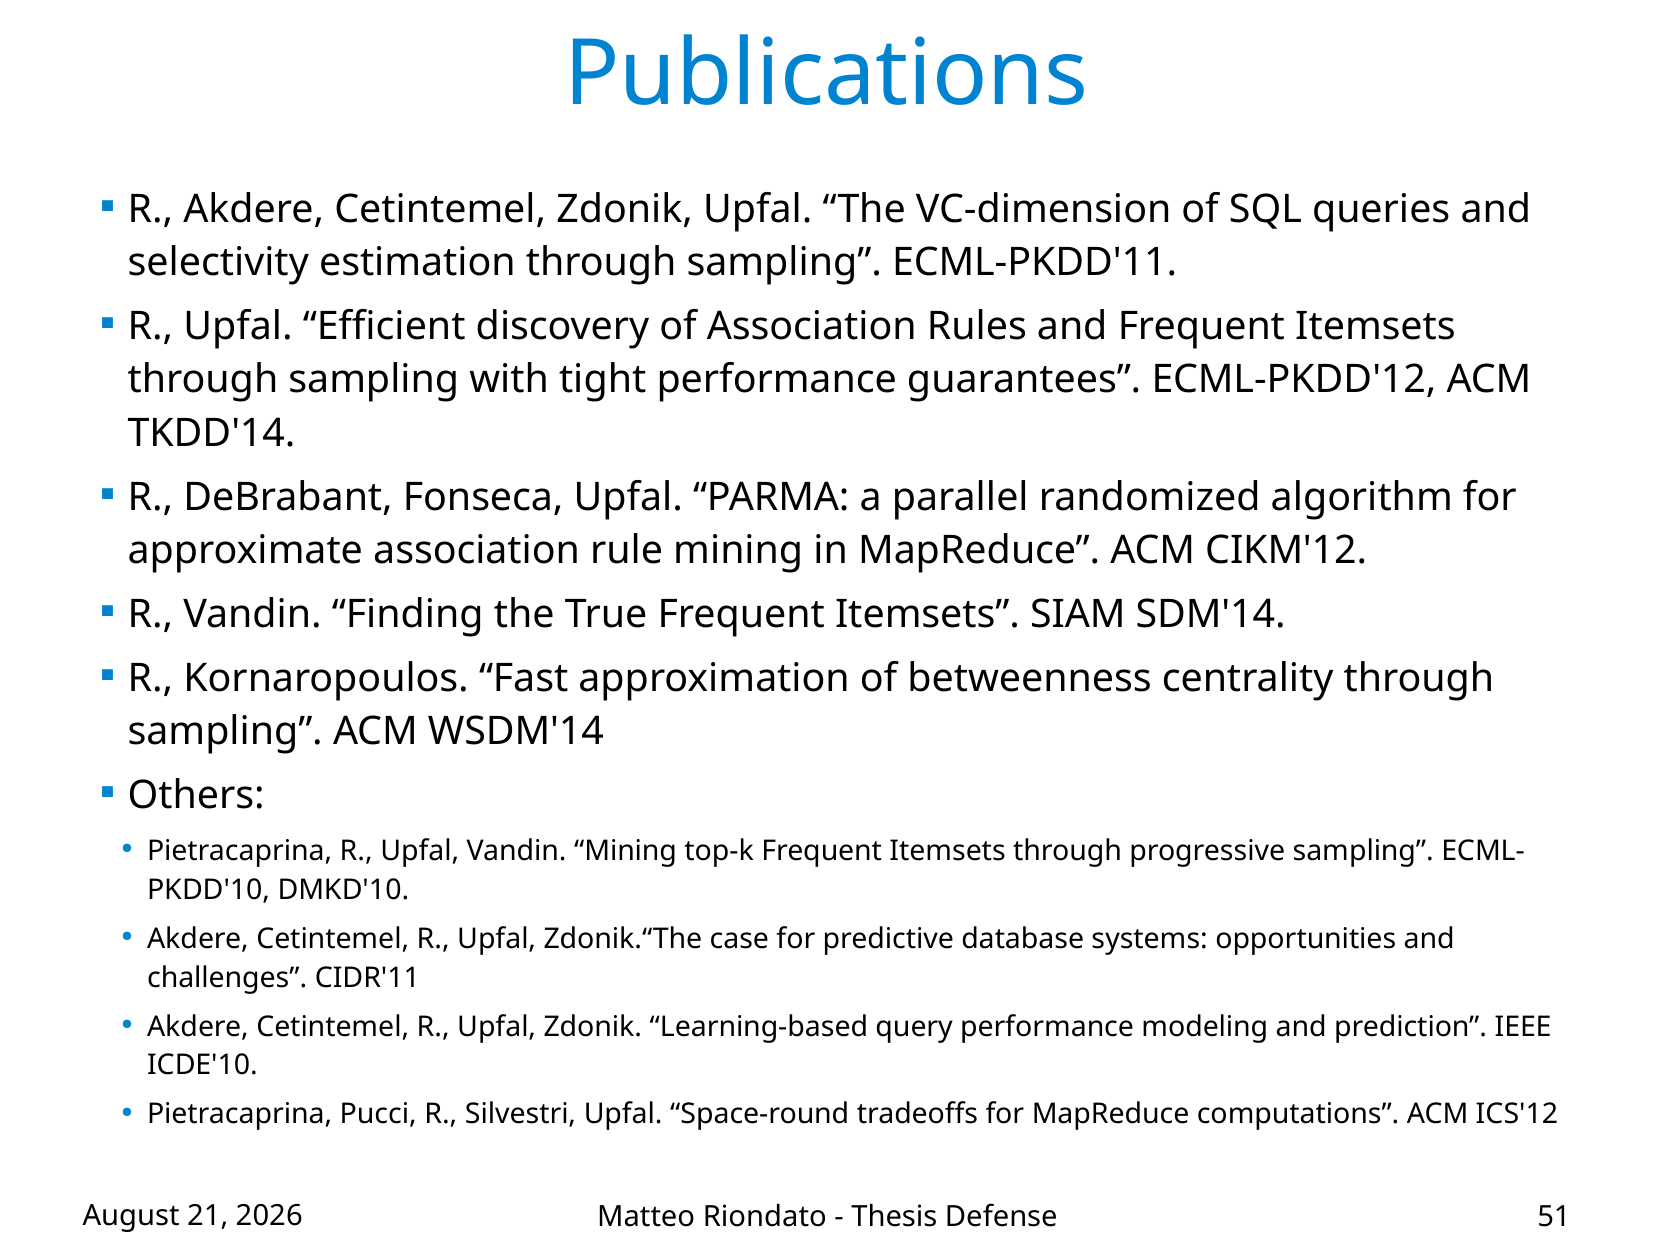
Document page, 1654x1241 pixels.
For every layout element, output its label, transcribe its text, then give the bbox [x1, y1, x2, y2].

title Publications [82, 0, 1571, 139]
list R., Akdere, Cetintemel, Zdonik, Upfal. “The VC-dimension of SQL queries and selectivity estimation through sampling”. ECML-PKDD'11. R., Upfal. “Efficient discovery of Association Rules and Frequent Itemsets through sampling with tight performance guarantees”. ECML-PKDD'12, ACM TKDD'14. R., DeBrabant, Fonseca, Upfal. “PARMA: a parallel randomized algorithm for approximate association rule mining in MapReduce”. ACM CIKM'12. R., Vandin. “Finding the True Frequent Itemsets”. SIAM SDM'14. R., Kornaropoulos. “Fast approximation of betweenness centrality through sampling”. ACM WSDM'14 Others: Pietracaprina, R., Upfal, Vandin. “Mining top-k Frequent Itemsets through progressive sampling”. ECML-PKDD'10, DMKD'10. Akdere, Cetintemel, R., Upfal, Zdonik.“The case for predictive database systems: opportunities and challenges”. CIDR'11 Akdere, Cetintemel, R., Upfal, Zdonik. “Learning-based query performance modeling and prediction”. IEEE ICDE'10. Pietracaprina, Pucci, R., Silvestri, Upfal. “Space-round tradeoffs for MapReduce computations”. ACM ICS'12 [82, 180, 1571, 1186]
